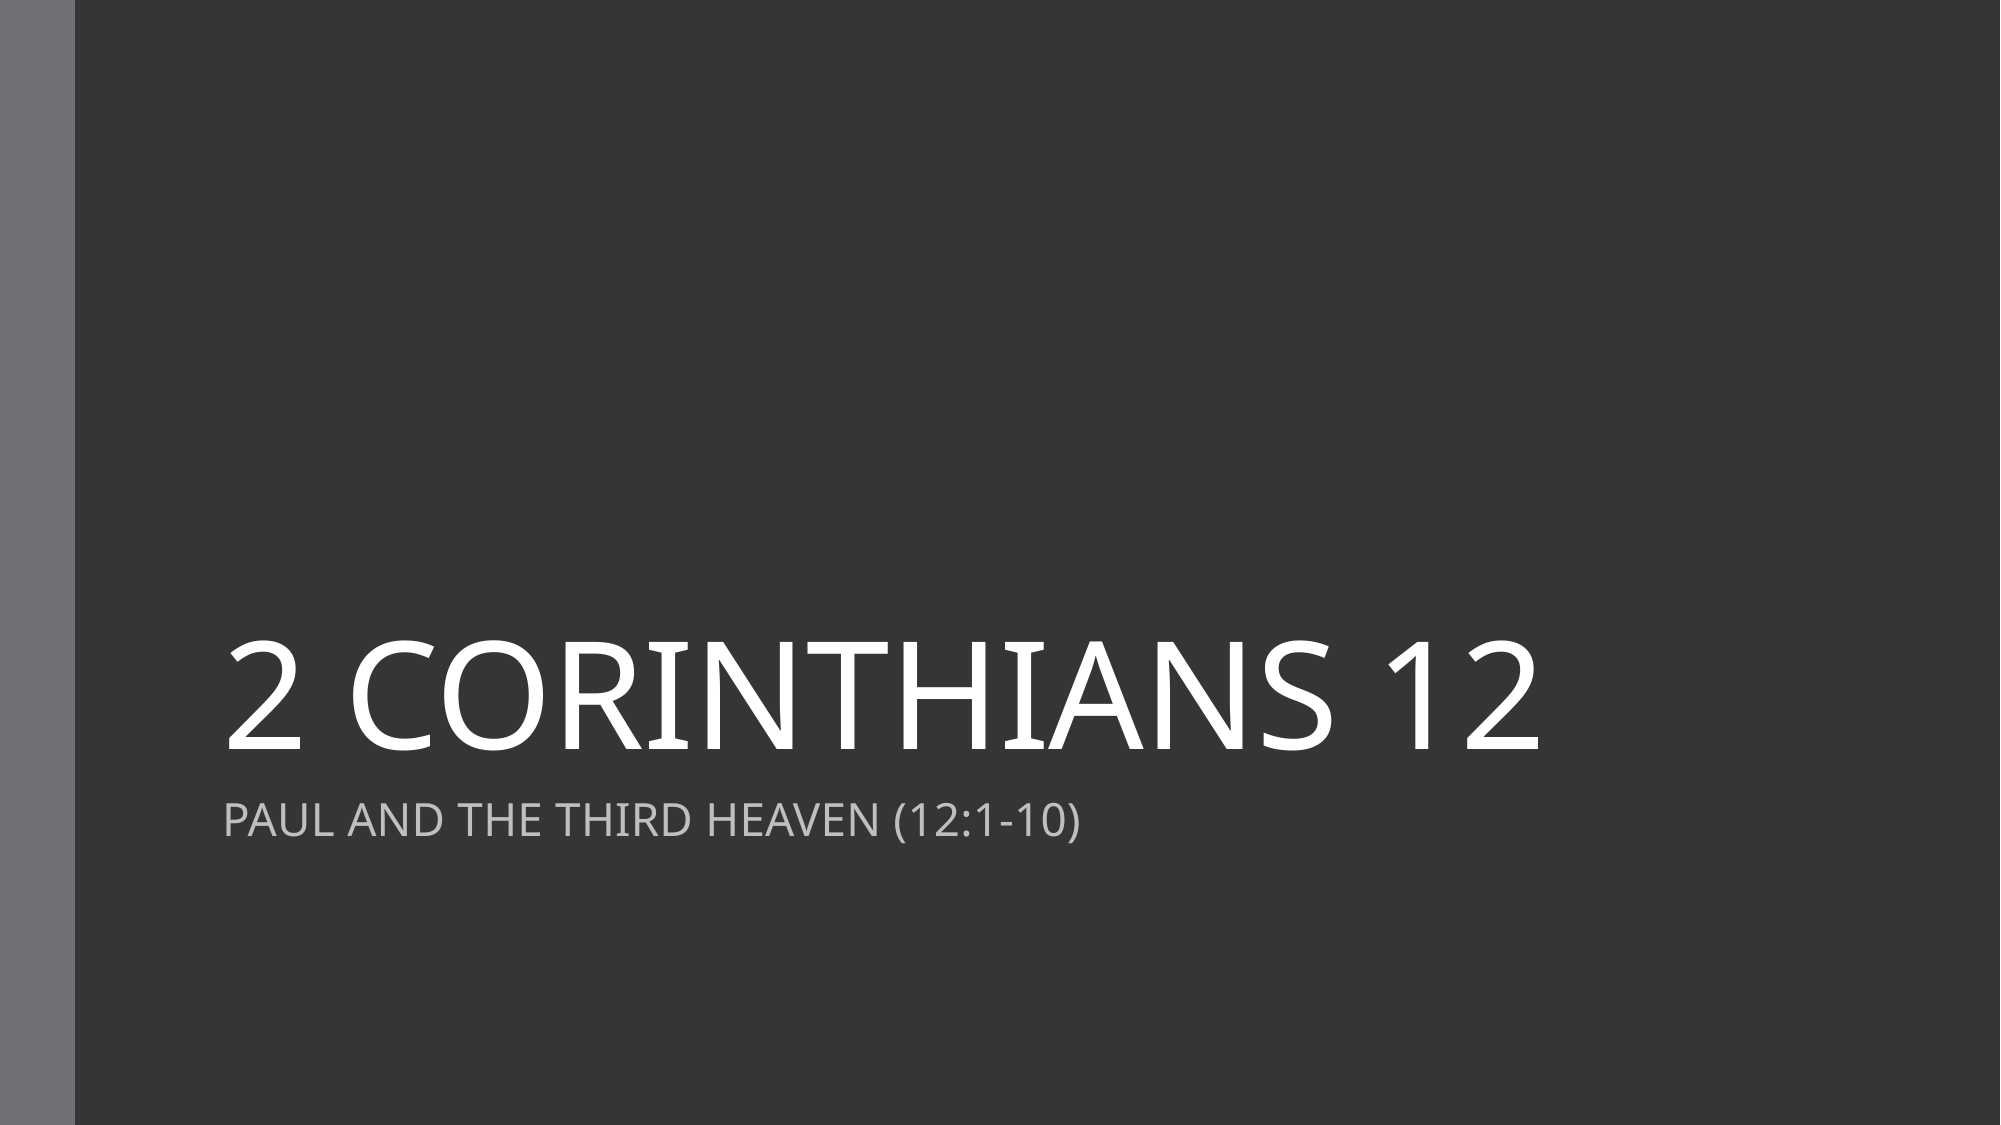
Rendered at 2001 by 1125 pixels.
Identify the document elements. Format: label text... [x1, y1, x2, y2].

subtitle PAUL AND THE THIRD HEAVEN (12:1-10) [206, 787, 1752, 1066]
title 2 CORINTHIANS 12 [206, 124, 1752, 787]
